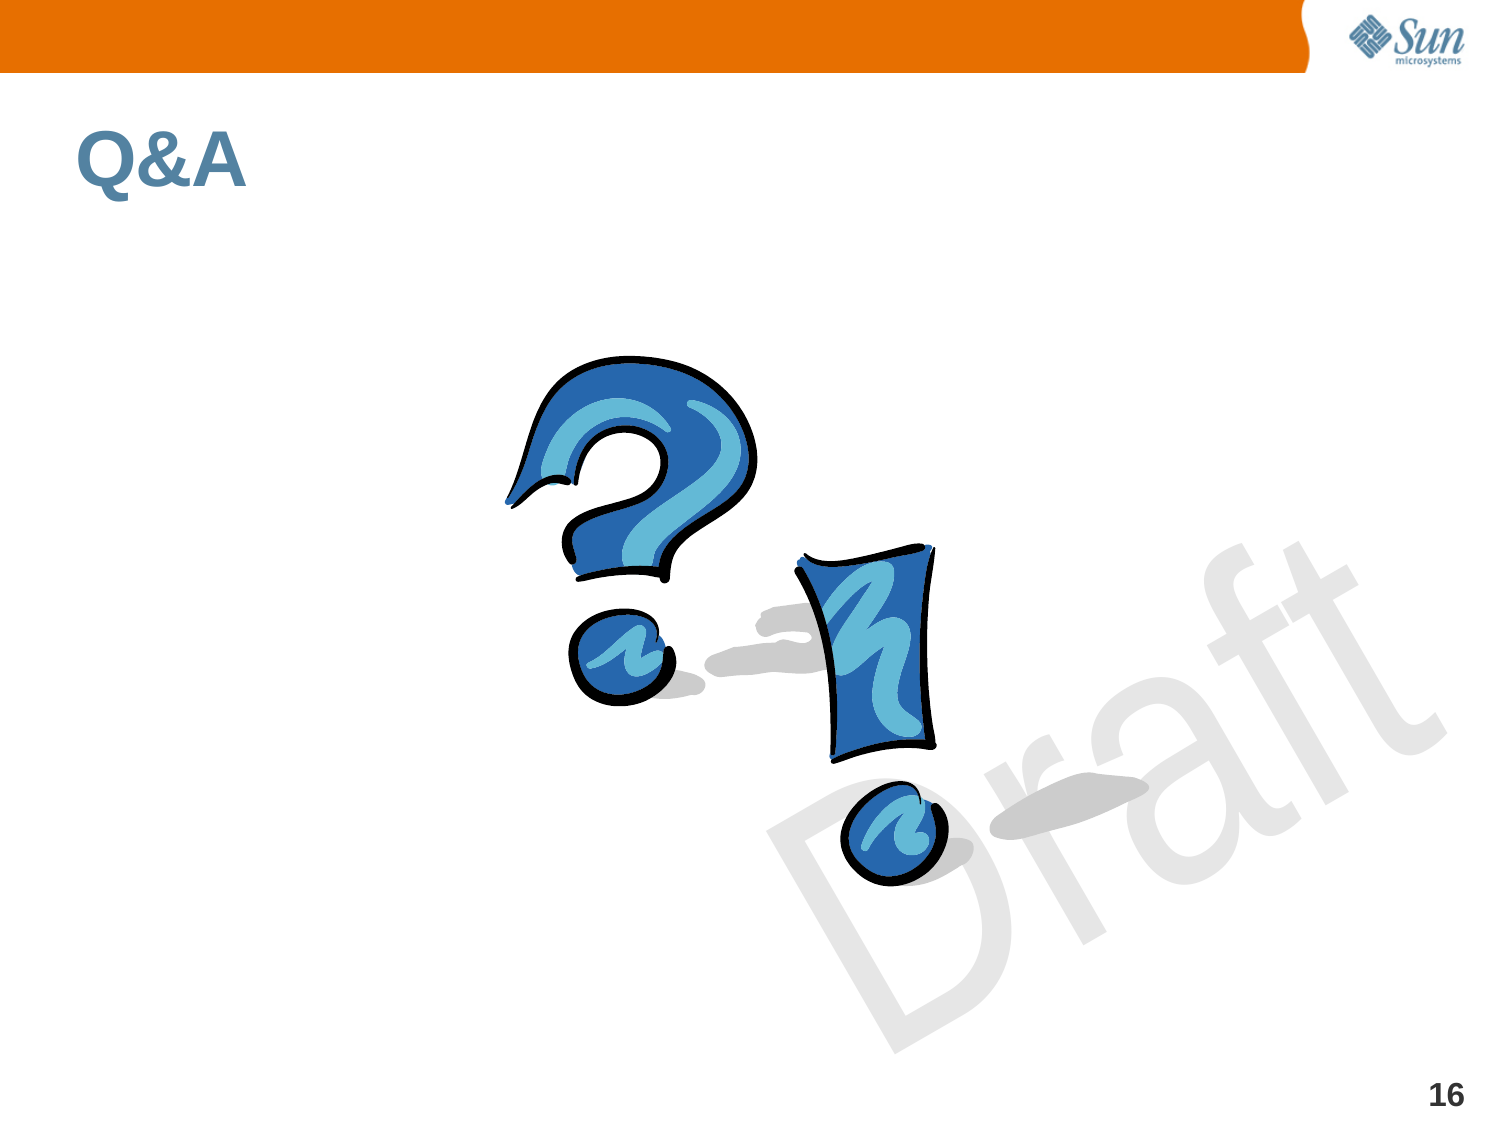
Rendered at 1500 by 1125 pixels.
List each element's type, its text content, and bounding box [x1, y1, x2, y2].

picture [486, 337, 1169, 905]
picture [0, 0, 1500, 73]
title Q&A [75, 123, 1437, 227]
